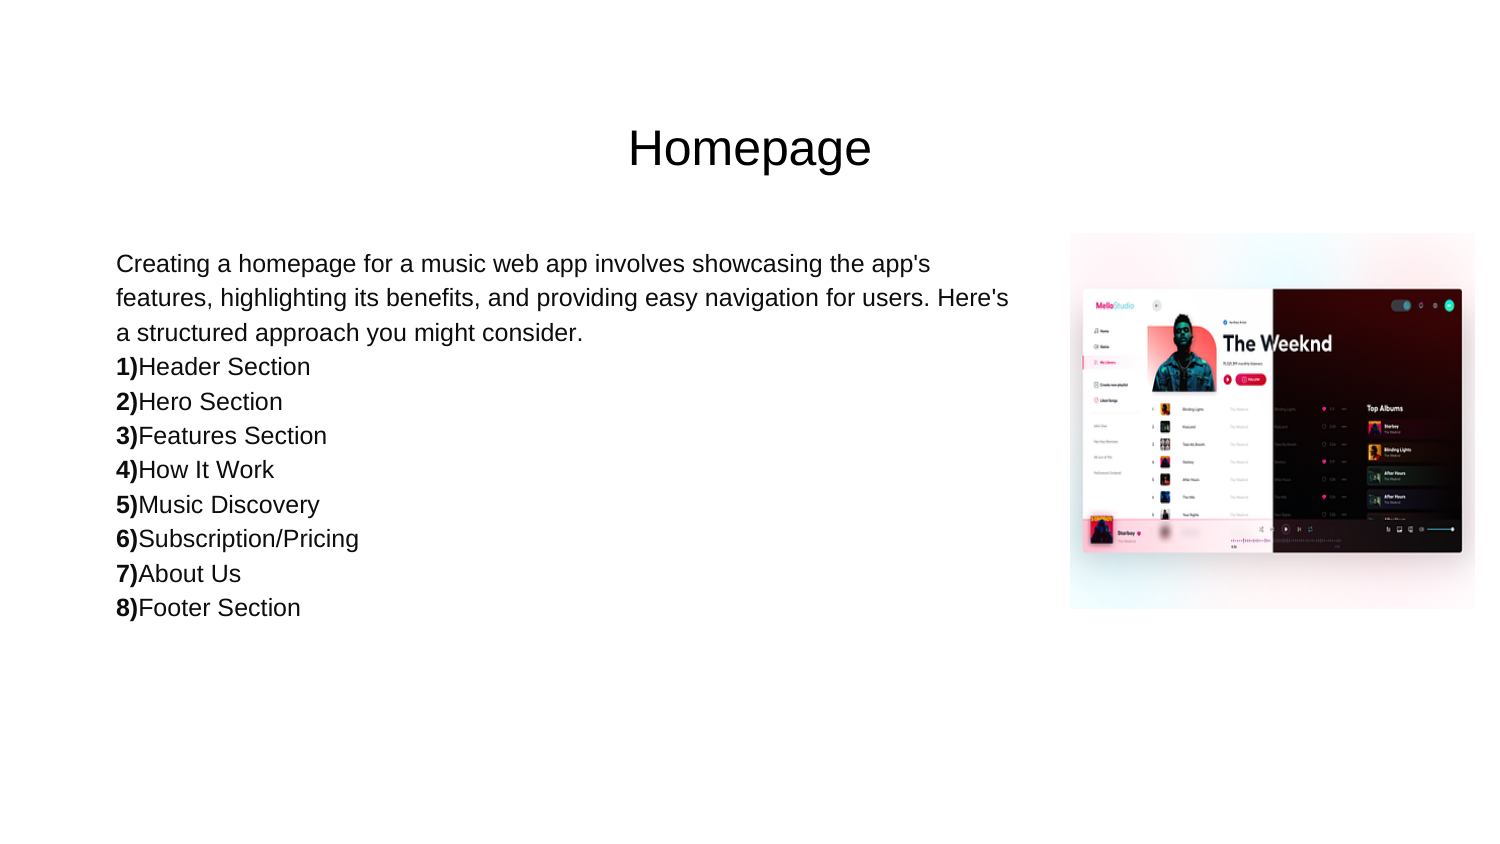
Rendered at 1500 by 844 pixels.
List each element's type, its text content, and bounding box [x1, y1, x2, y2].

picture [1070, 233, 1475, 609]
list Creating a homepage for a music web app involves showcasing the app's features, highlighting its benefits, and providing easy navigation for users. Here's a structured approach you might consider. 1)Header Section 2)Hero Section 3)Features Section 4)How It Work 5)Music Discovery 6)Subscription/Pricing 7)About Us 8)Footer Section [51, 227, 1029, 746]
title Homepage [25, 100, 1475, 175]
